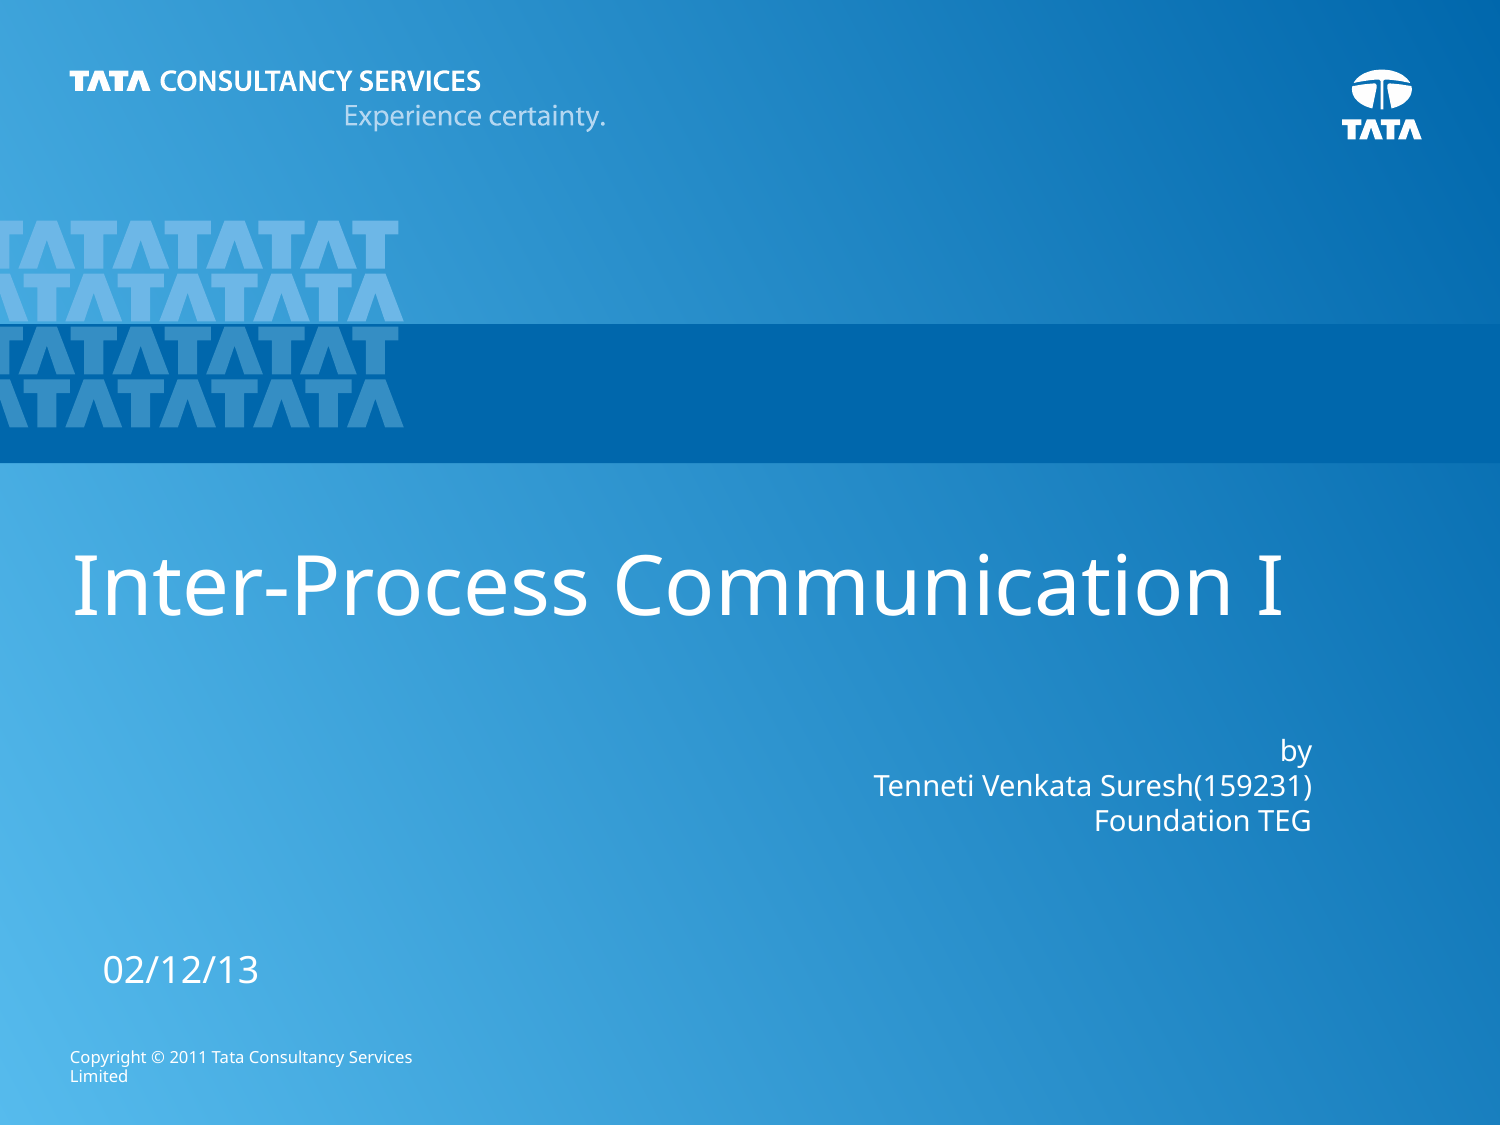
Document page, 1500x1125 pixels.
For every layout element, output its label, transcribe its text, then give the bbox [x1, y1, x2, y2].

text_box 02/12/13 [102, 945, 260, 997]
title Inter-Process Communication I [58, 525, 1334, 625]
subtitle by Tenneti Venkata Suresh(159231) Foundation TEG [50, 725, 1328, 851]
